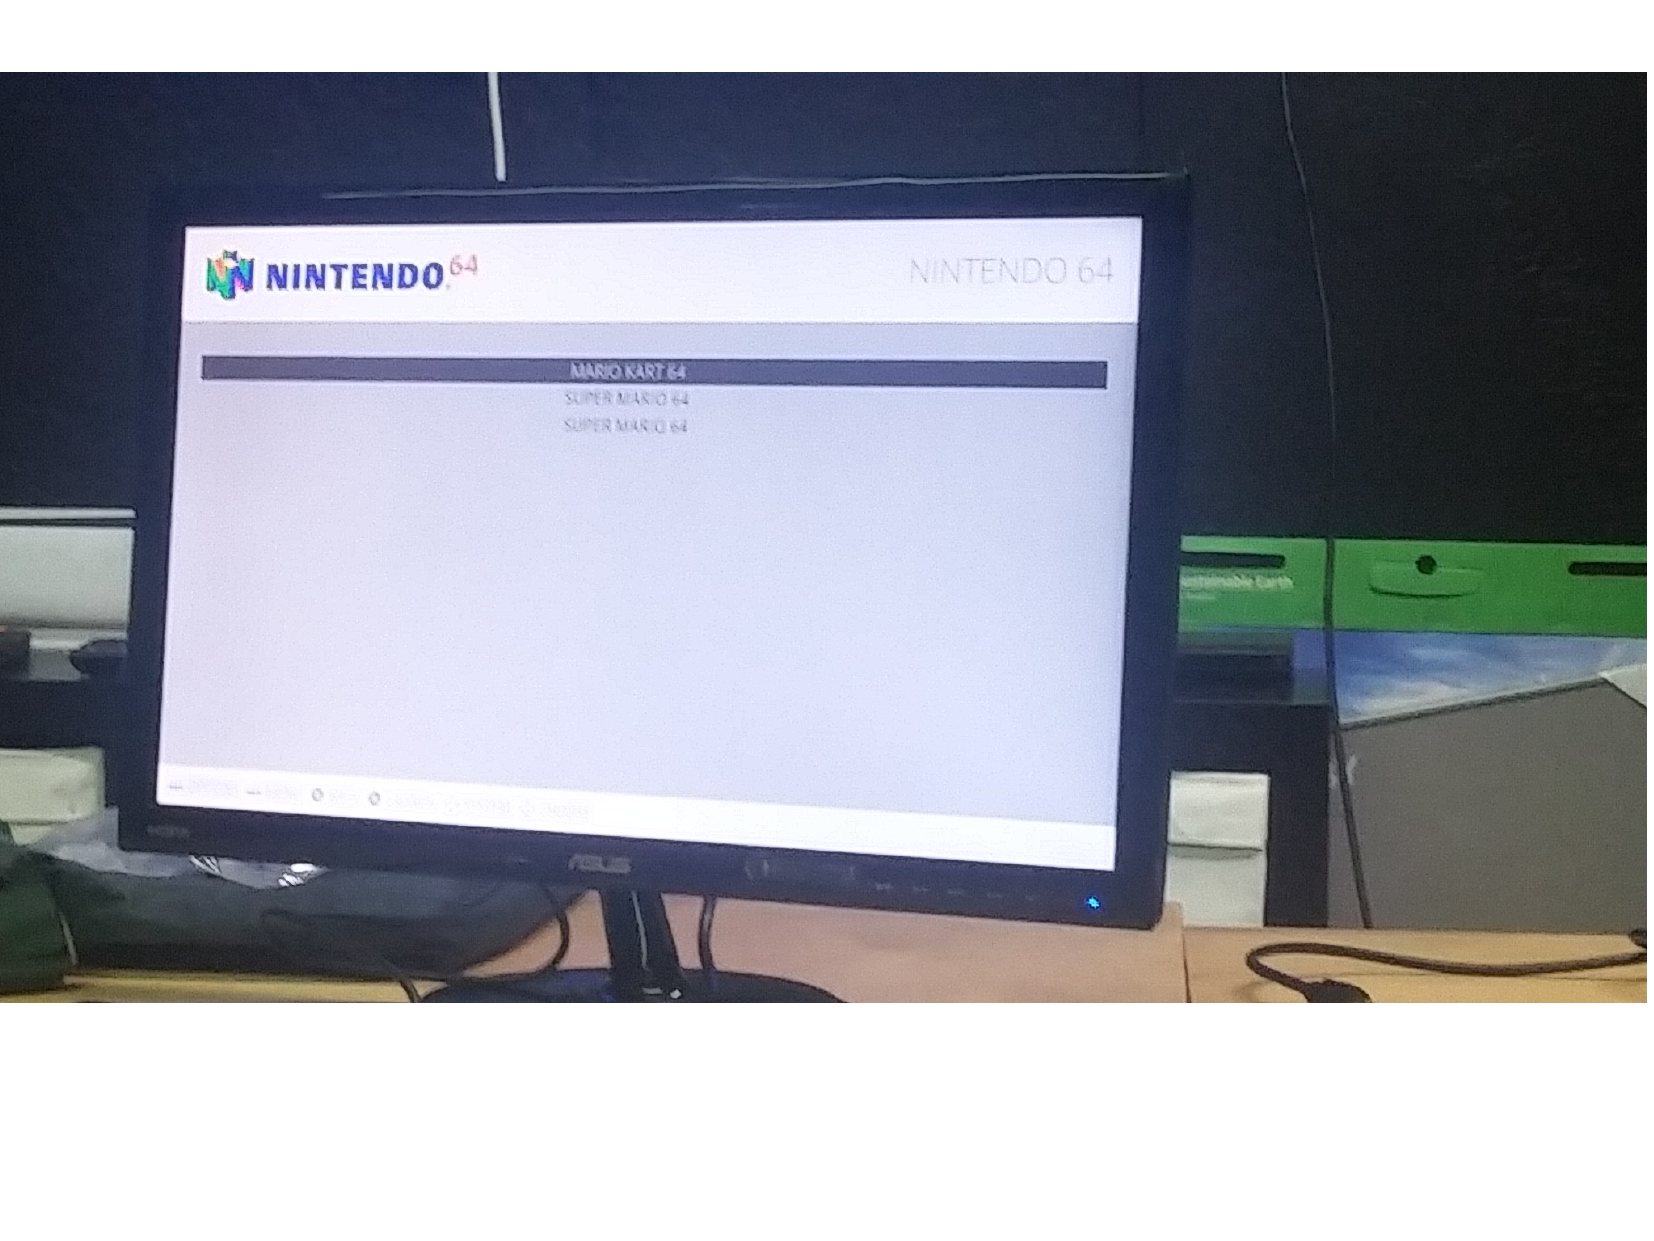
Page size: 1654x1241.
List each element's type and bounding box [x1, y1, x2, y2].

picture [0, 72, 1647, 1003]
